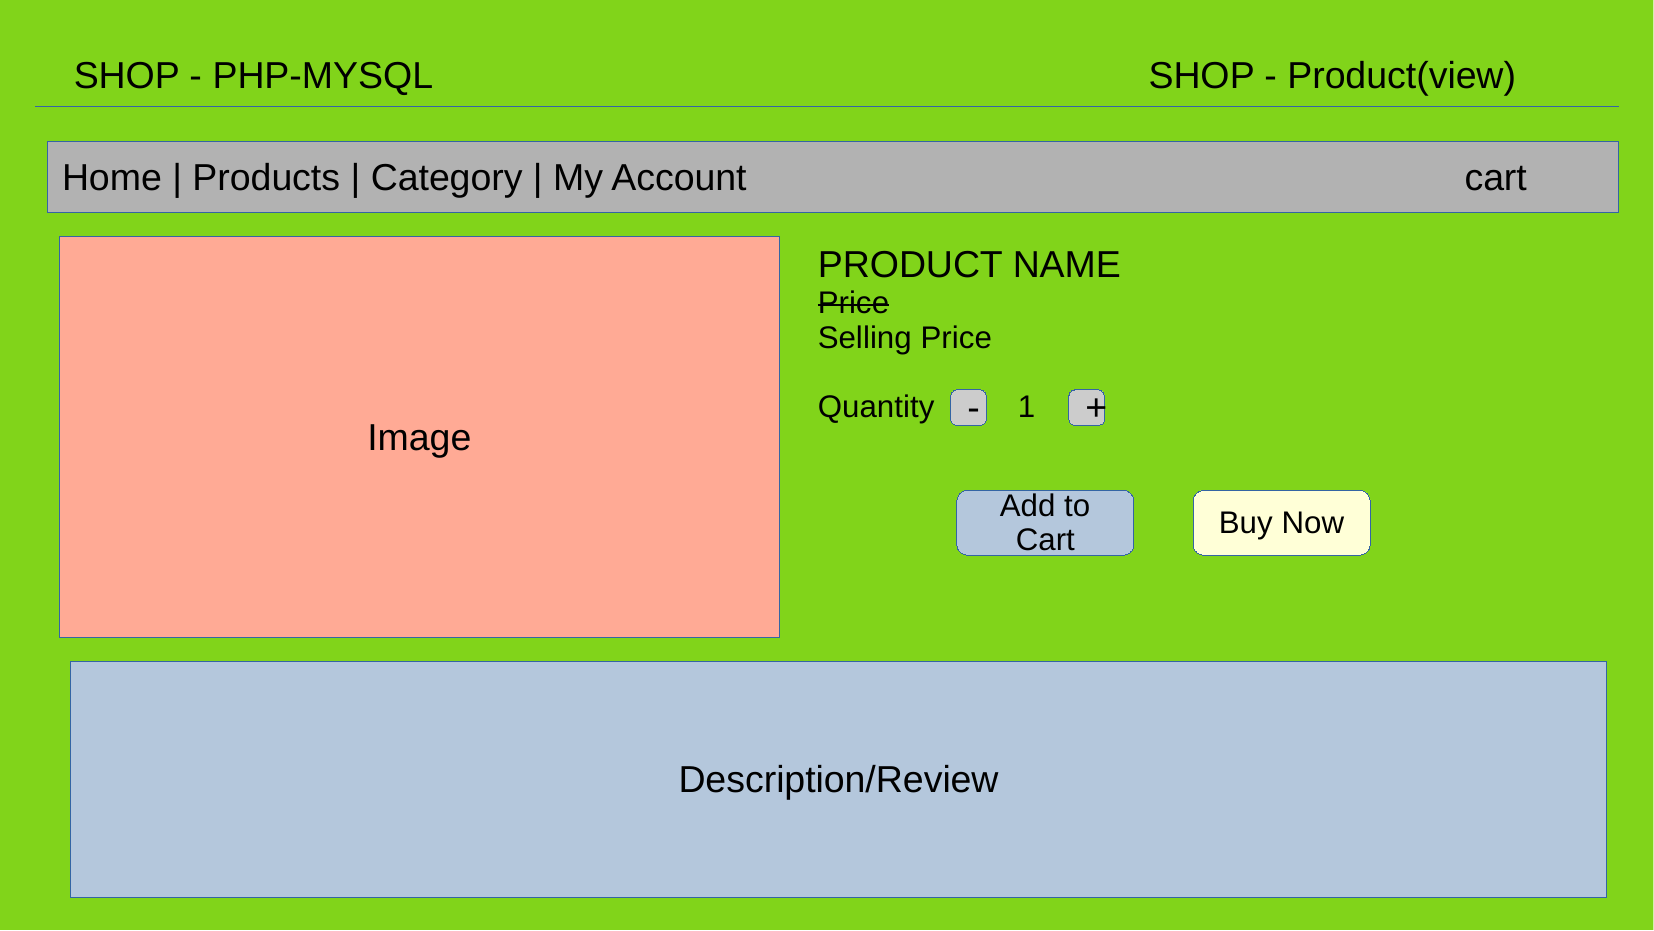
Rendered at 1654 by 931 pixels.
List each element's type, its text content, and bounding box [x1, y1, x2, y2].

text_box + [1068, 389, 1105, 426]
text_box Description/Review [70, 661, 1607, 898]
text_box SHOP - Product(view) [1133, 47, 1607, 105]
text_box PRODUCT NAME Price Selling Price Quantity 1 [803, 236, 1595, 432]
text_box - [950, 389, 987, 426]
text_box Add to Cart [956, 490, 1134, 556]
text_box Image [59, 236, 780, 638]
text_box Home | Products | Category | My Account cart [47, 141, 1619, 213]
text_box Buy Now [1193, 490, 1371, 556]
text_box SHOP - PHP-MYSQL [59, 47, 449, 106]
